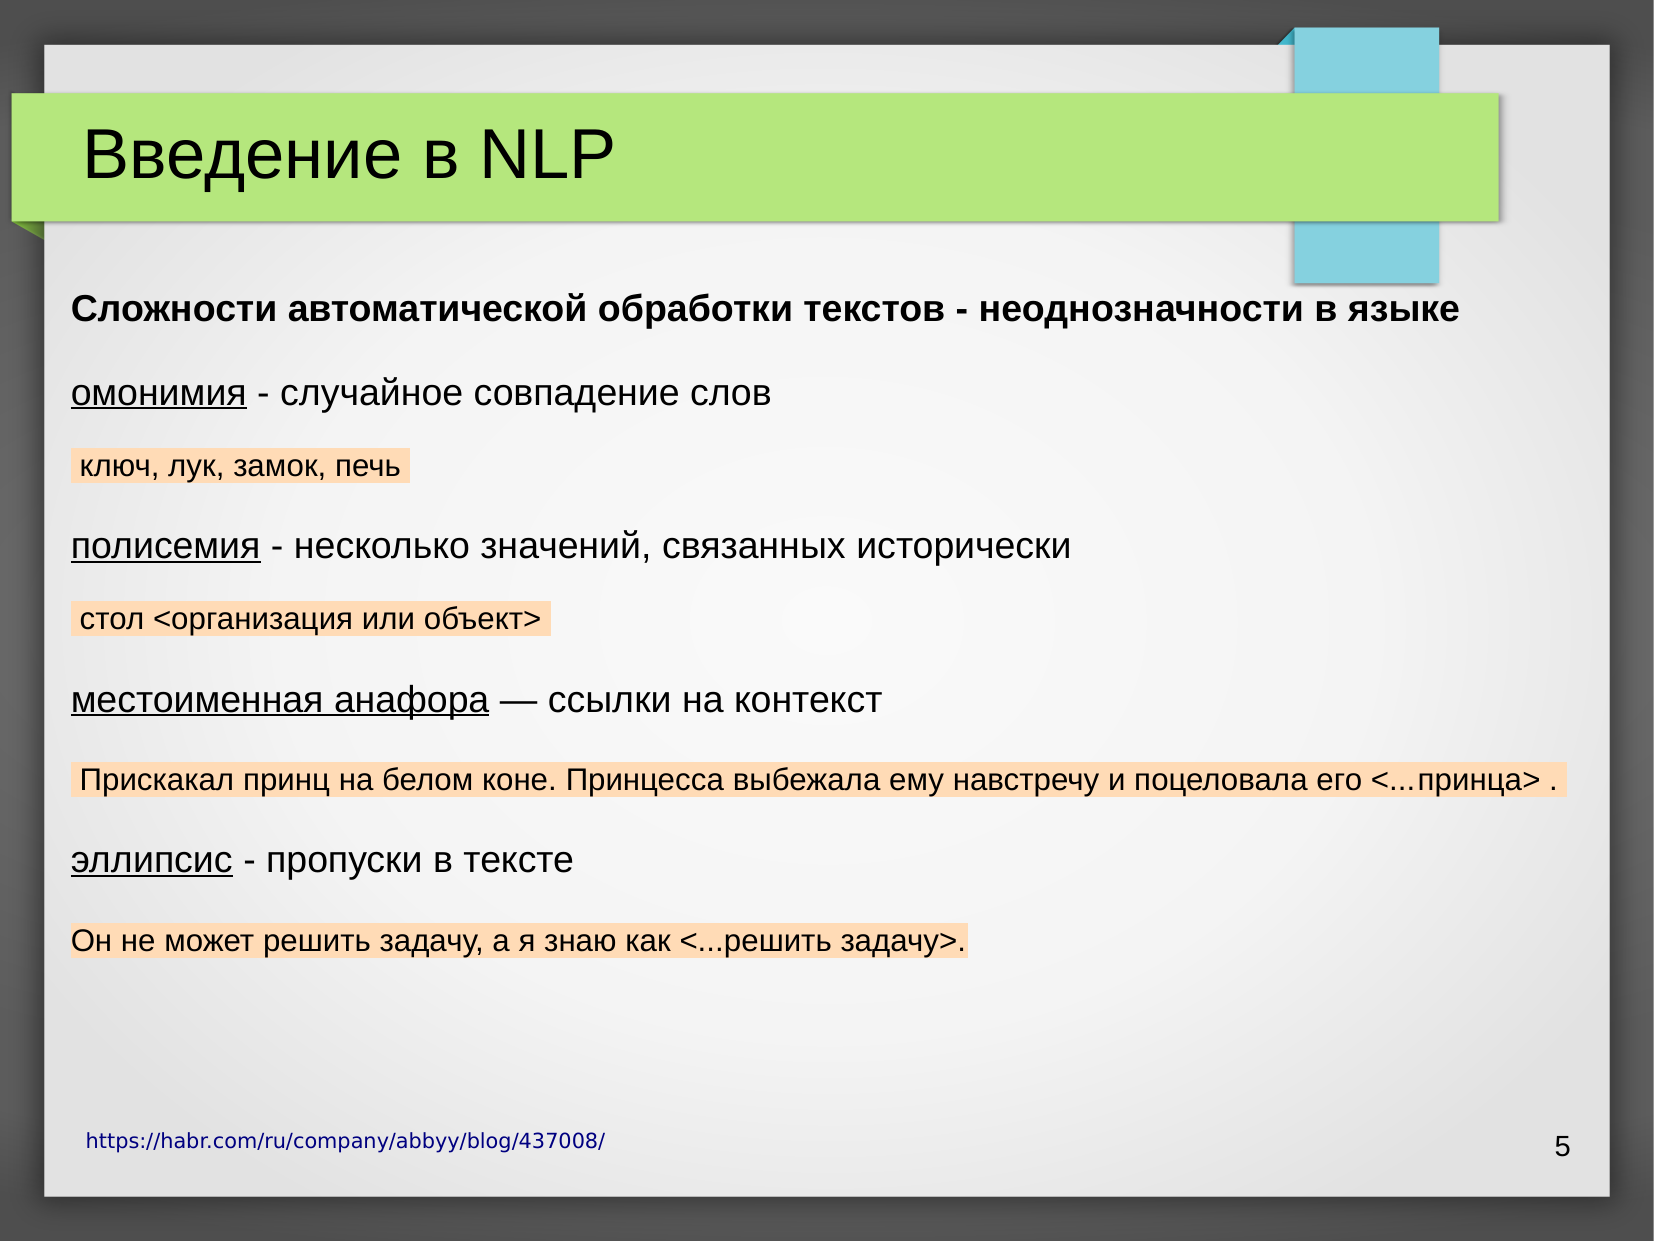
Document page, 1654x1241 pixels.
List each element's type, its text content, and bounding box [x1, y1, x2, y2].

text_box https://habr.com/ru/company/abbyy/blog/437008/ [70, 1122, 1037, 1186]
text_box Сложности автоматической обработки текстов - неоднозначности в языке омонимия - случайное совпадение слов ключ, лук, замок, печь полисемия - несколько значений, связанных исторически стол <организация или объект> местоименная анафора — ссылки на контекст Прискакал принц на белом коне. Принцесса выбежала ему навстречу и поцеловала его <...принца> . эллипсис - пропуски в тексте Он не может решить задачу, а я знаю как <...решить задачу>. [70, 245, 1595, 993]
picture [0, 0, 1654, 1241]
title Введение в NLP [82, 113, 1406, 194]
